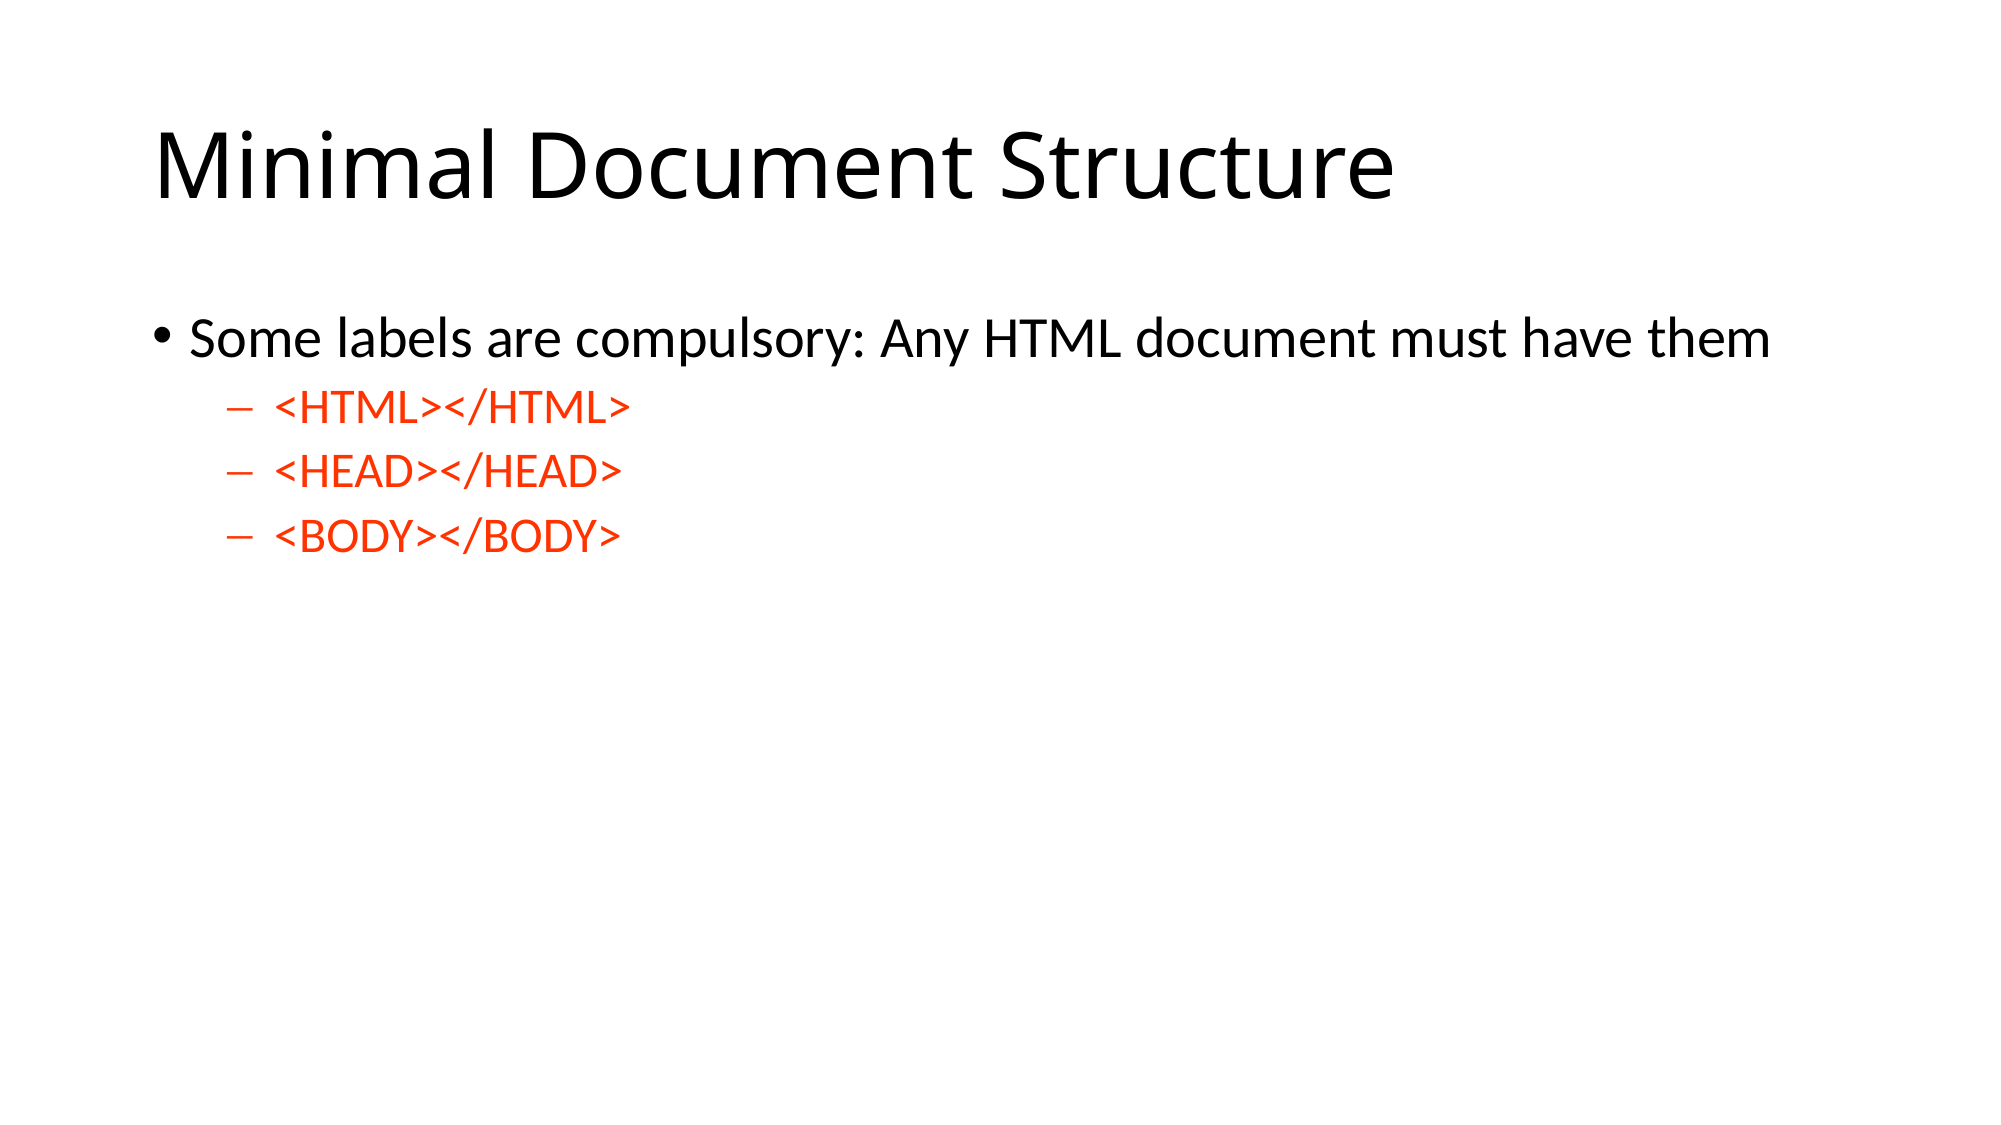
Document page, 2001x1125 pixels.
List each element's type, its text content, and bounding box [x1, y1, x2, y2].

list Some labels are compulsory: Any HTML document must have them <HTML></HTML> <HEAD></HEAD> <BODY></BODY> [137, 299, 1863, 1014]
title Minimal Document Structure [137, 59, 1863, 278]
